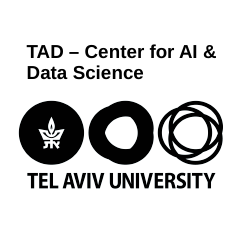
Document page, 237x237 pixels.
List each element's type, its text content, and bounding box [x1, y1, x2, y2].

picture [17, 100, 225, 189]
text_box TAD – Center for AI & Data Science [11, 34, 237, 112]
